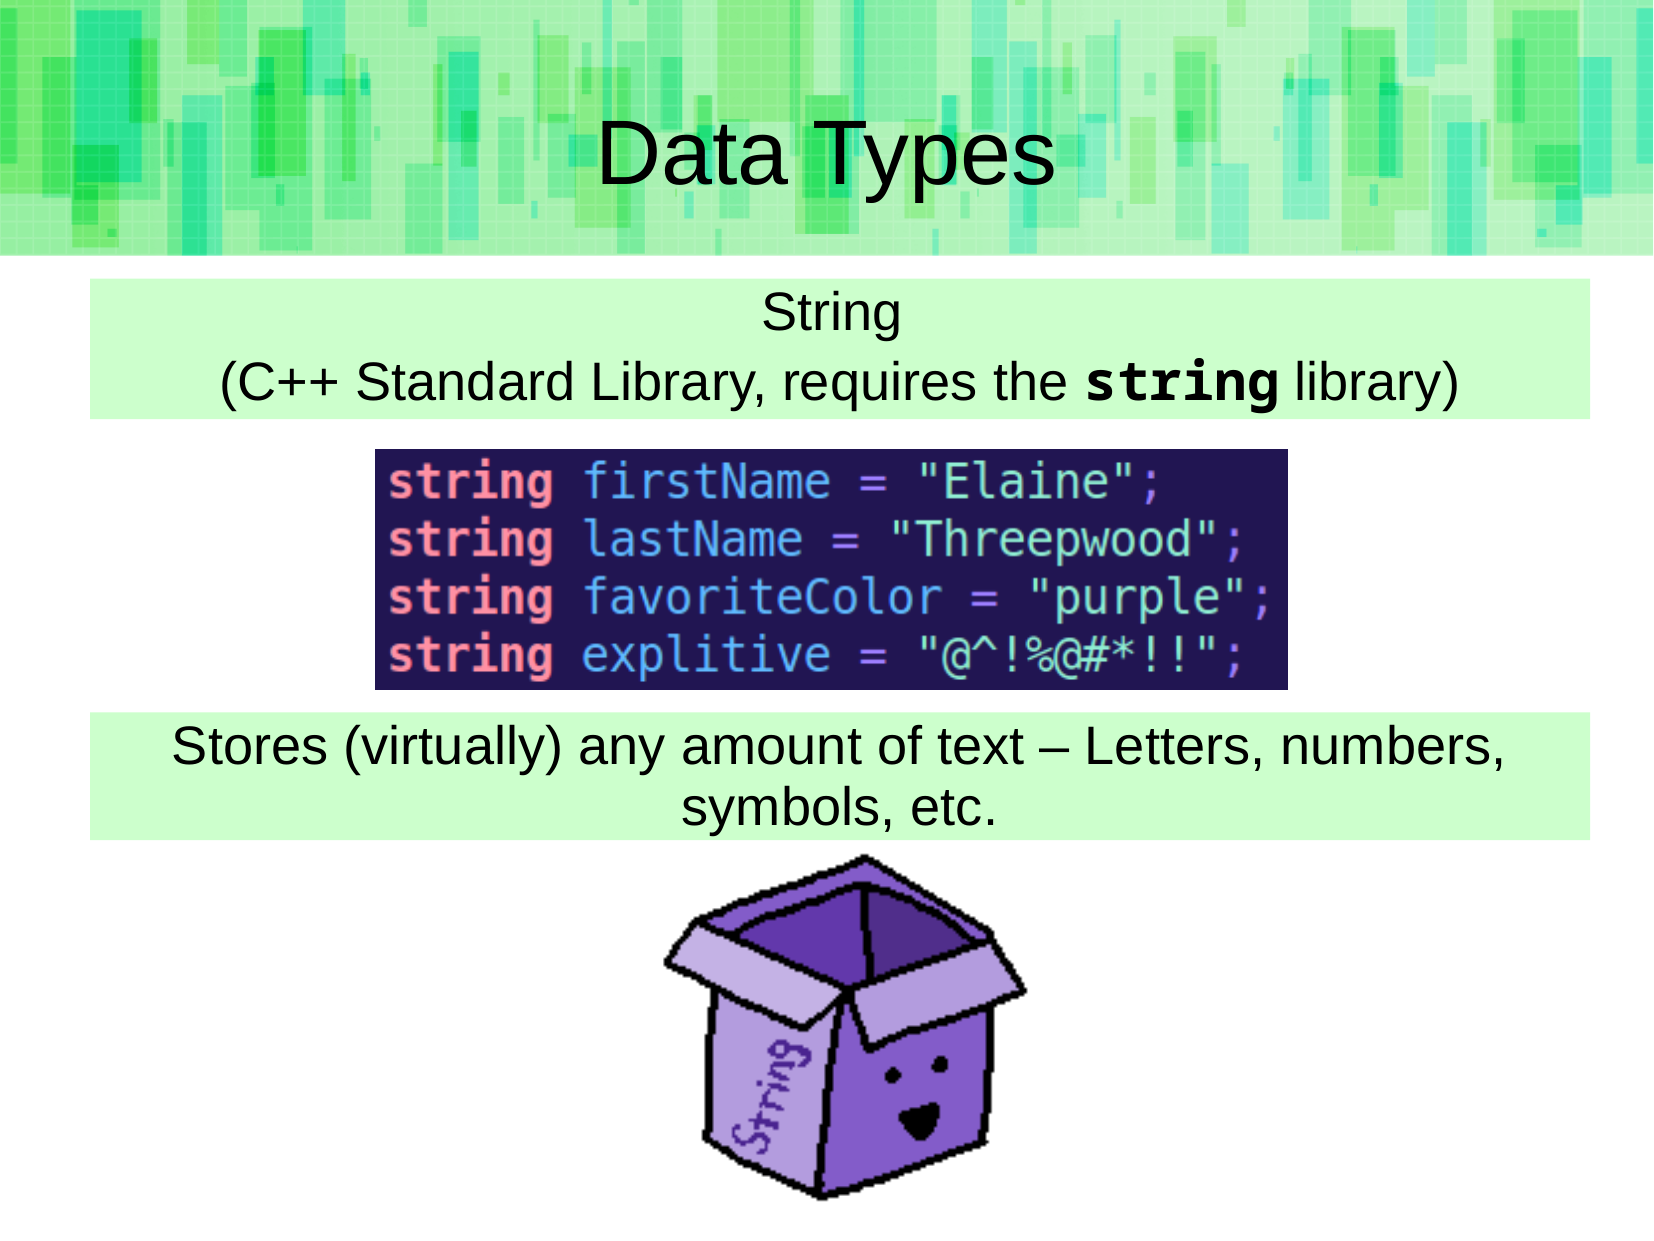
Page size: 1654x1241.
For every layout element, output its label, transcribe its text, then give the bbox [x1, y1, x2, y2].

text_box String (C++ Standard Library, requires the string library) [90, 282, 1591, 416]
picture [0, 0, 1654, 1241]
title Data Types [82, 49, 1571, 257]
text_box Stores (virtually) any amount of text – Letters, numbers, symbols, etc. [90, 712, 1591, 841]
